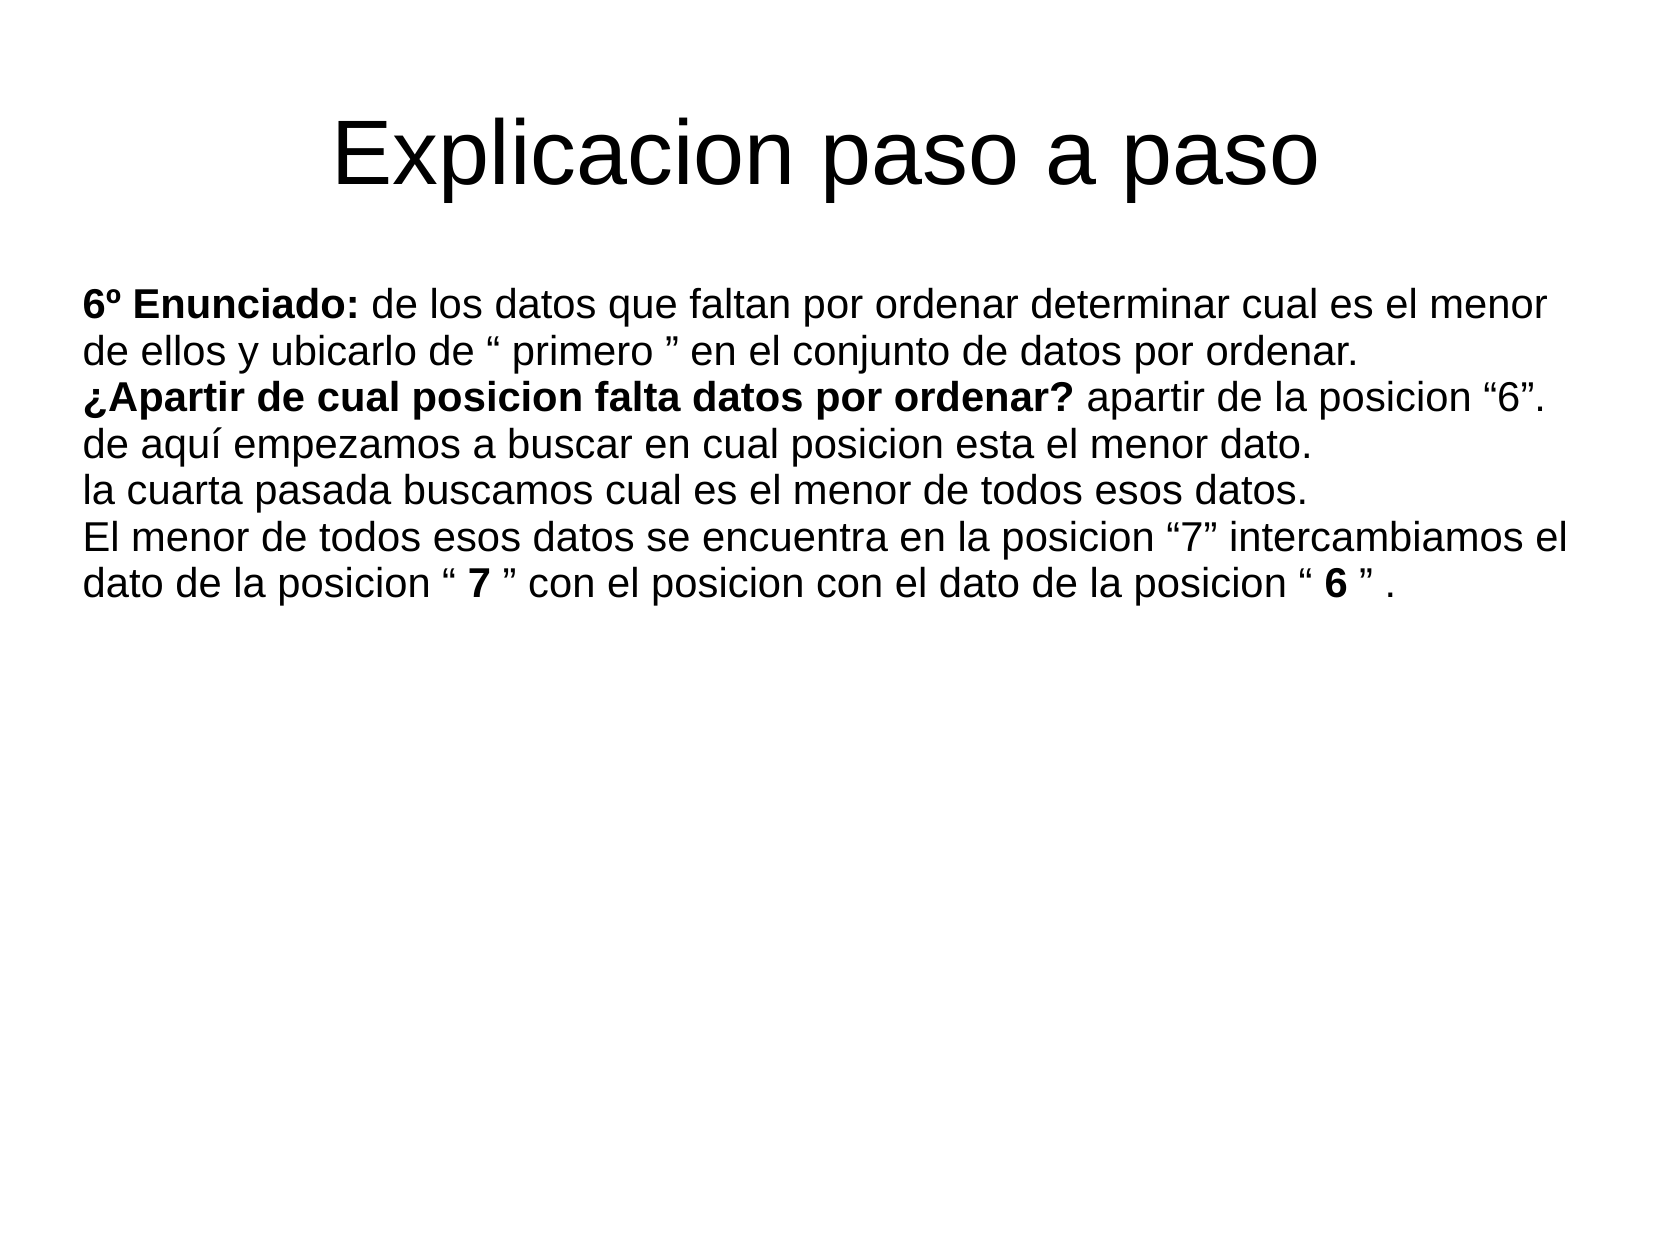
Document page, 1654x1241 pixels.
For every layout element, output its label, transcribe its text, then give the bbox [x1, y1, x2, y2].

title Explicacion paso a paso [82, 49, 1571, 257]
subtitle 6º Enunciado: de los datos que faltan por ordenar determinar cual es el menor de ellos y ubicarlo de “ primero ” en el conjunto de datos por ordenar. ¿Apartir de cual posicion falta datos por ordenar? apartir de la posicion “6”. de aquí empezamos a buscar en cual posicion esta el menor dato. la cuarta pasada buscamos cual es el menor de todos esos datos. El menor de todos esos datos se encuentra en la posicion “7” intercambiamos el dato de la posicion “ 7 ” con el posicion con el dato de la posicion “ 6 ” . [82, 276, 1571, 1122]
